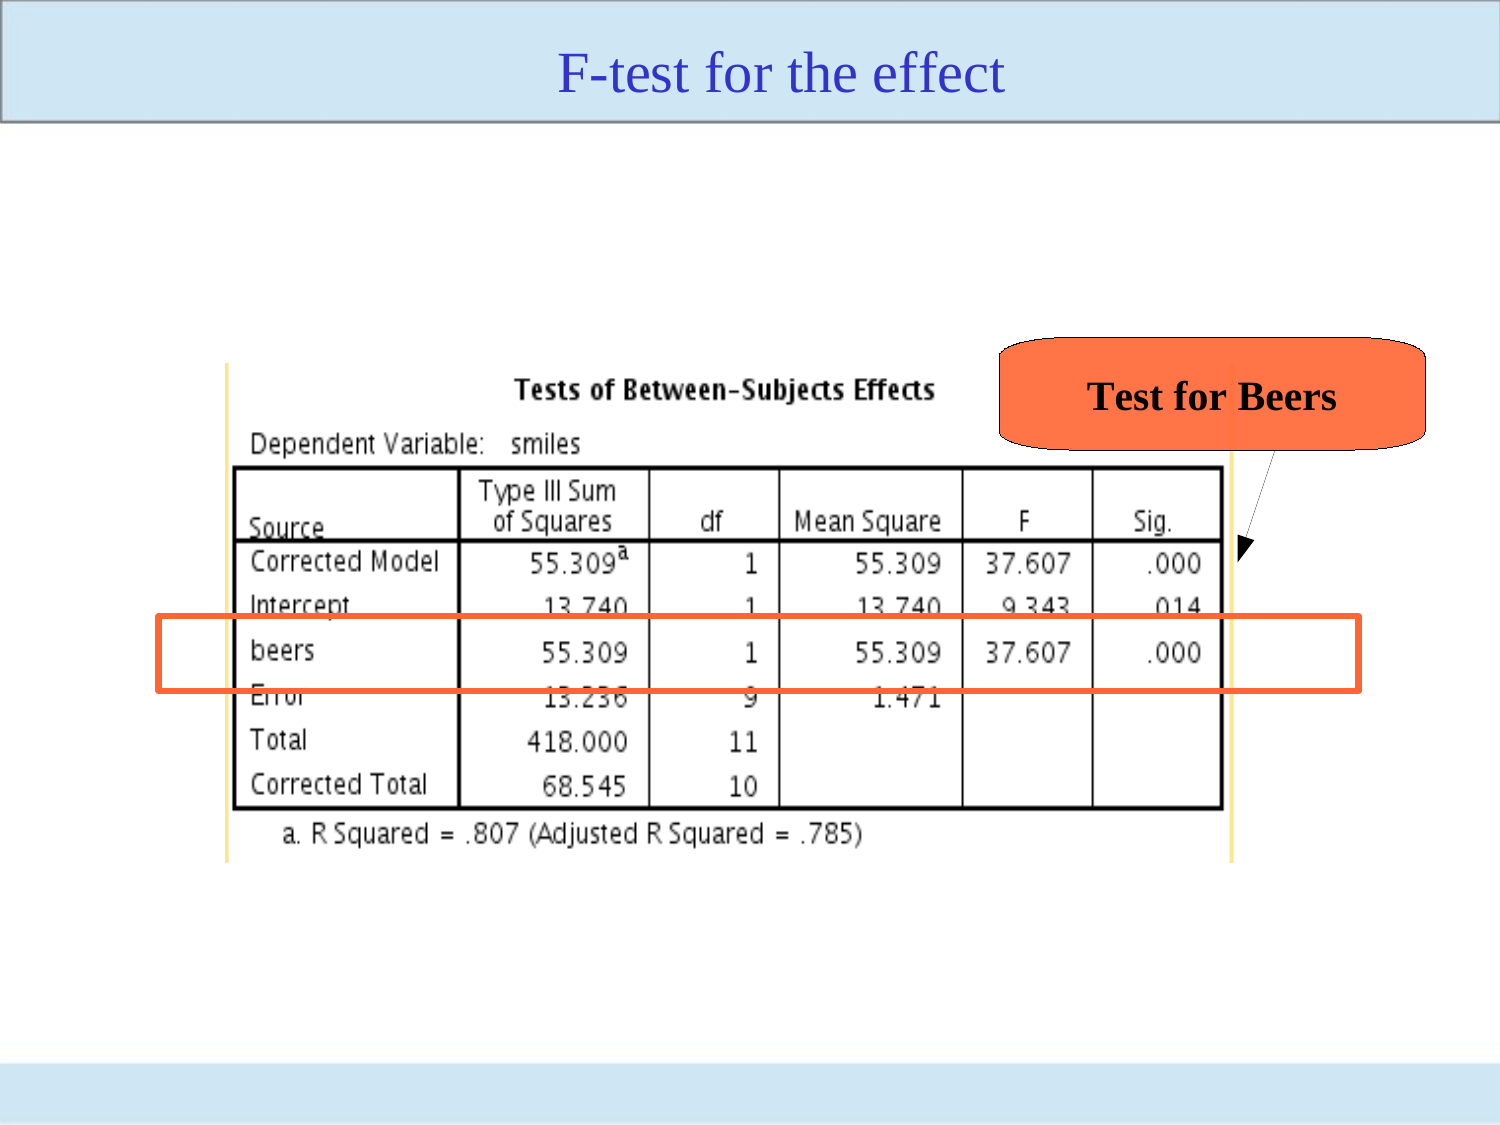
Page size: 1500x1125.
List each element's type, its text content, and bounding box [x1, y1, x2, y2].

text_box Test for Beers [999, 337, 1426, 451]
picture [0, 0, 1500, 1125]
title F-test for the effect [249, 21, 1313, 117]
